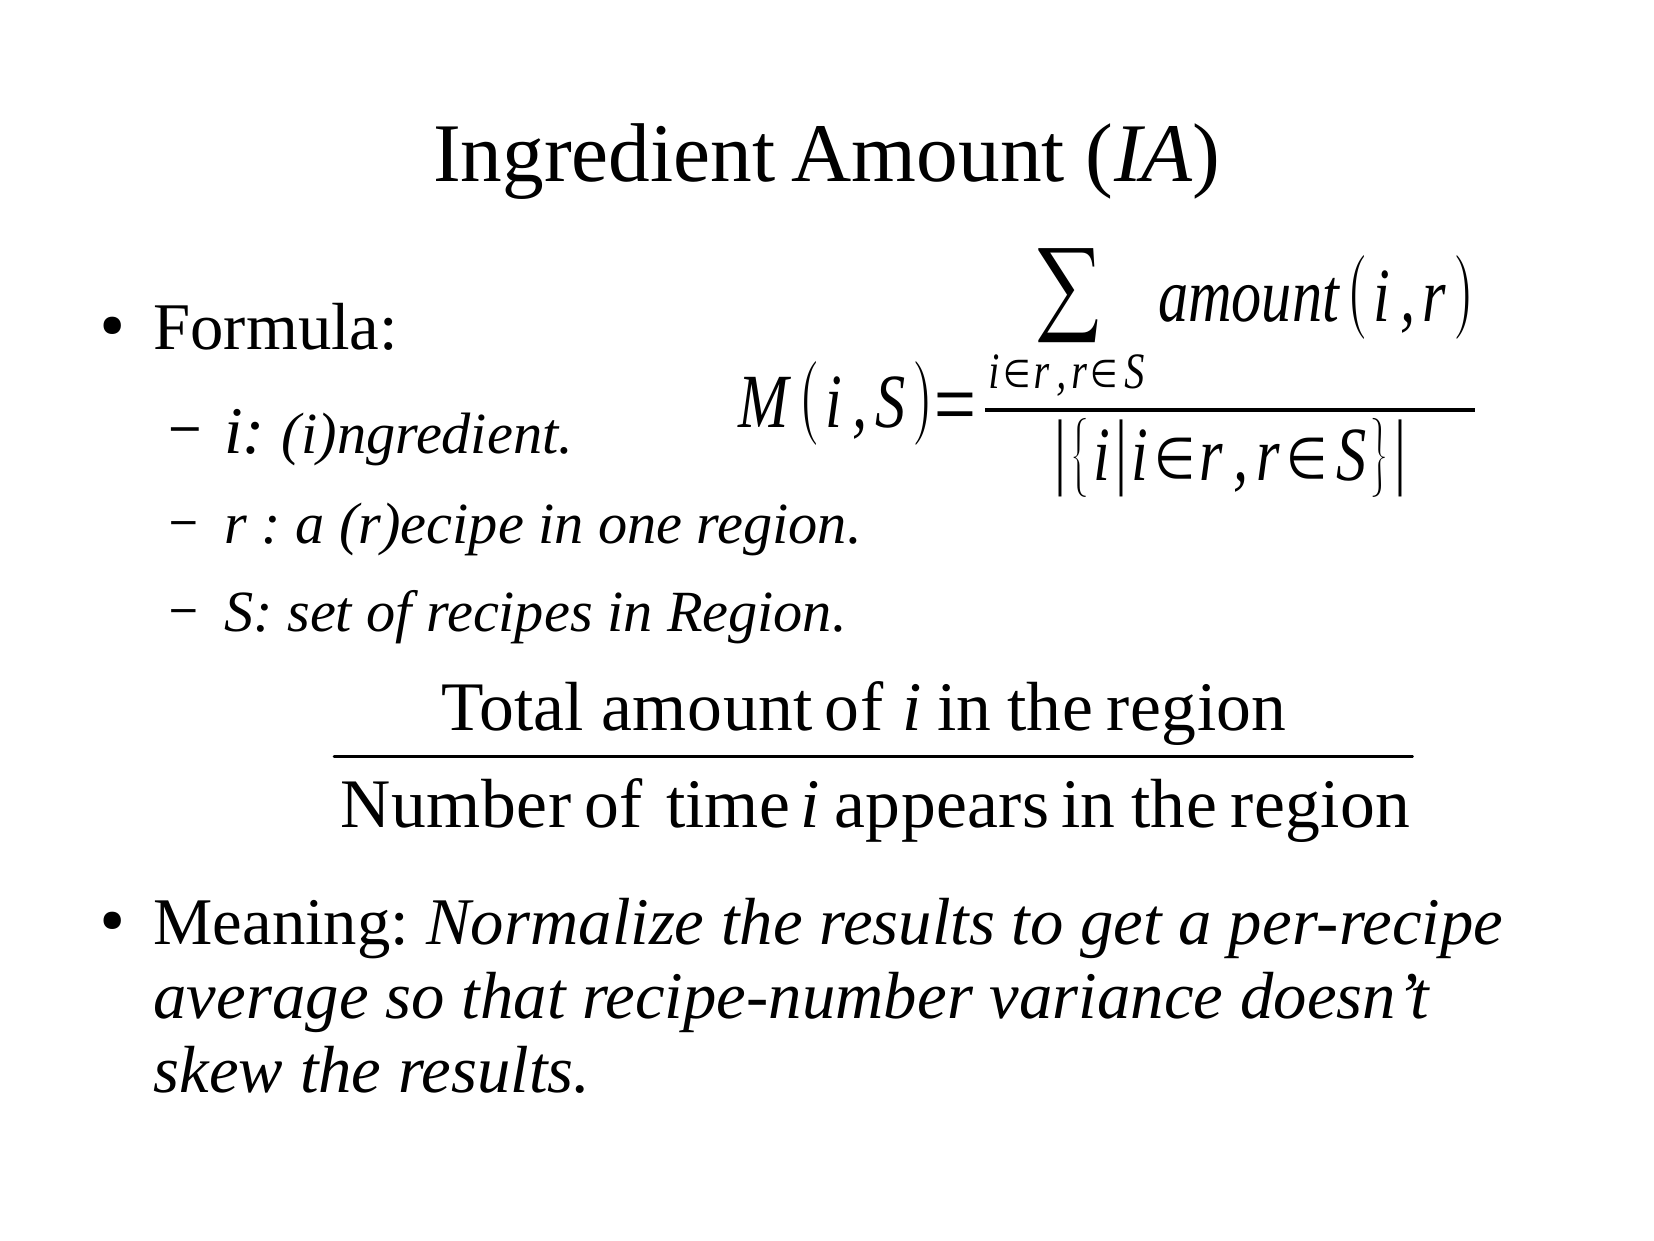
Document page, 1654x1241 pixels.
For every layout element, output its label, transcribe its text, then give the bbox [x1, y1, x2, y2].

chart [322, 663, 1426, 856]
title Ingredient Amount (IA) [82, 49, 1571, 257]
chart [720, 240, 1500, 502]
list Meaning: Normalize the results to get a per-recipe average so that recipe-number variance doesn’t skew the results. [82, 885, 1538, 1241]
list Formula: i: (i)ngredient. r : a (r)ecipe in one region. S: set of recipes in Region. [82, 290, 1538, 885]
